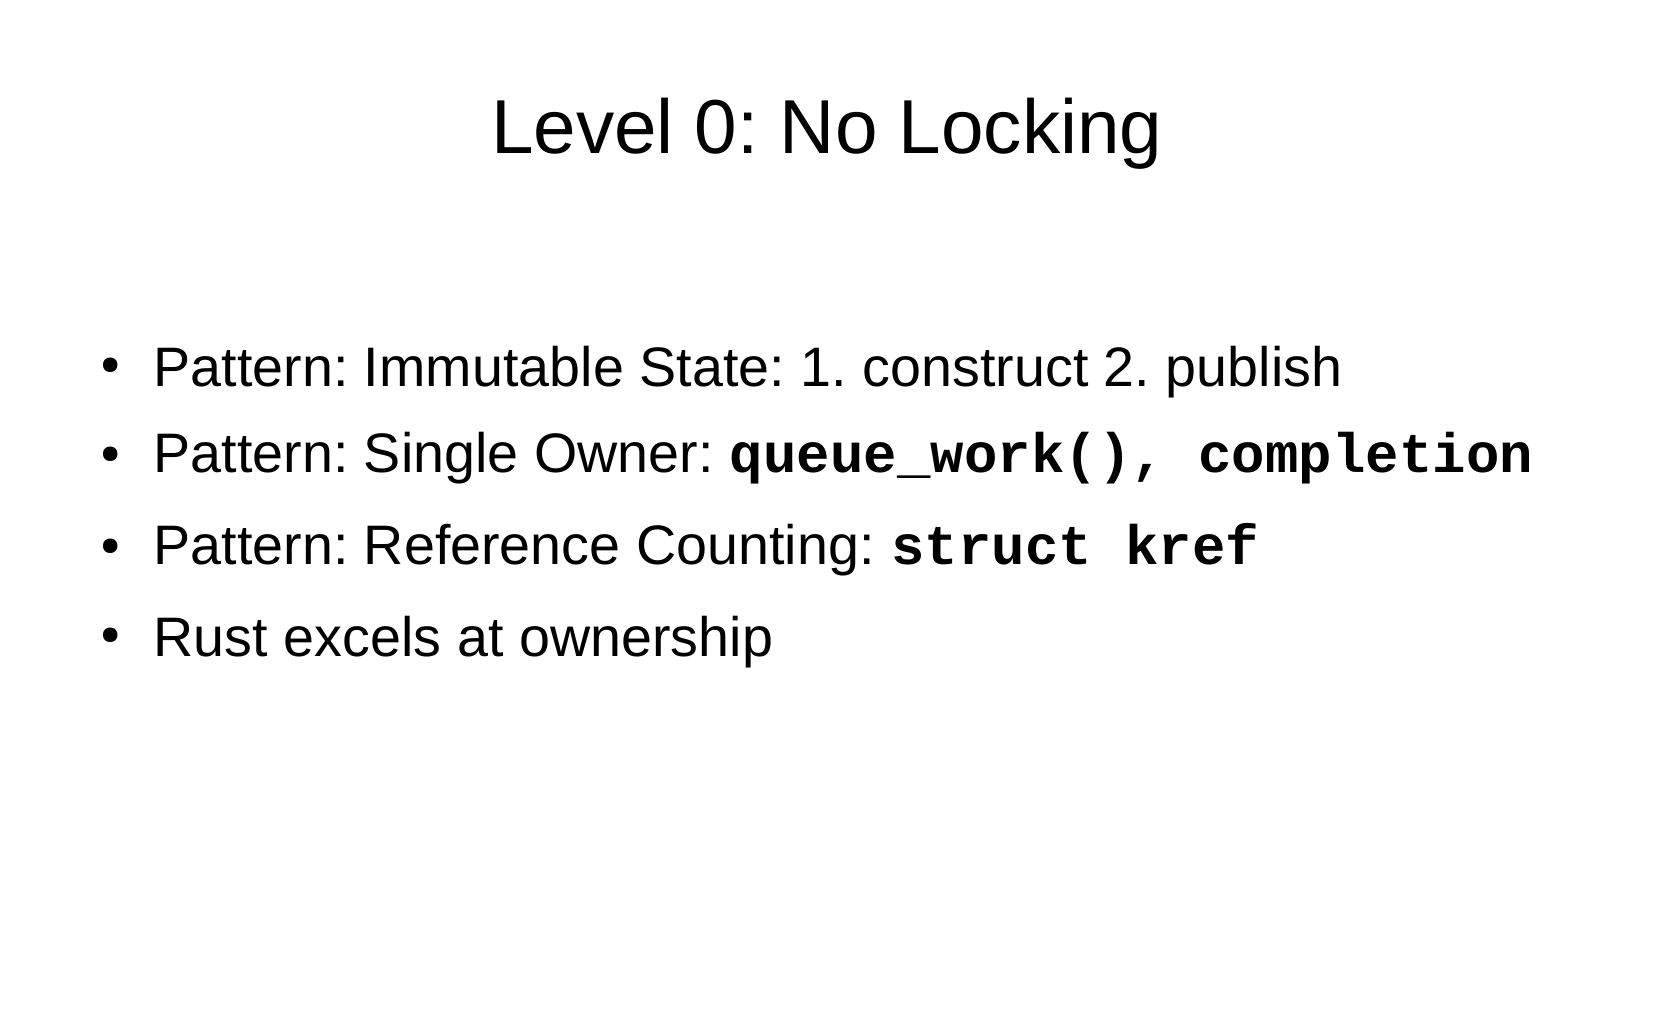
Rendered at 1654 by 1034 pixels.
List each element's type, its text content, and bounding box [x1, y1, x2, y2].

list Pattern: Immutable State: 1. construct 2. publish Pattern: Single Owner: queue_work(), completion Pattern: Reference Counting: struct kref Rust excels at ownership [82, 335, 1571, 827]
title Level 0: No Locking [82, 41, 1571, 214]
